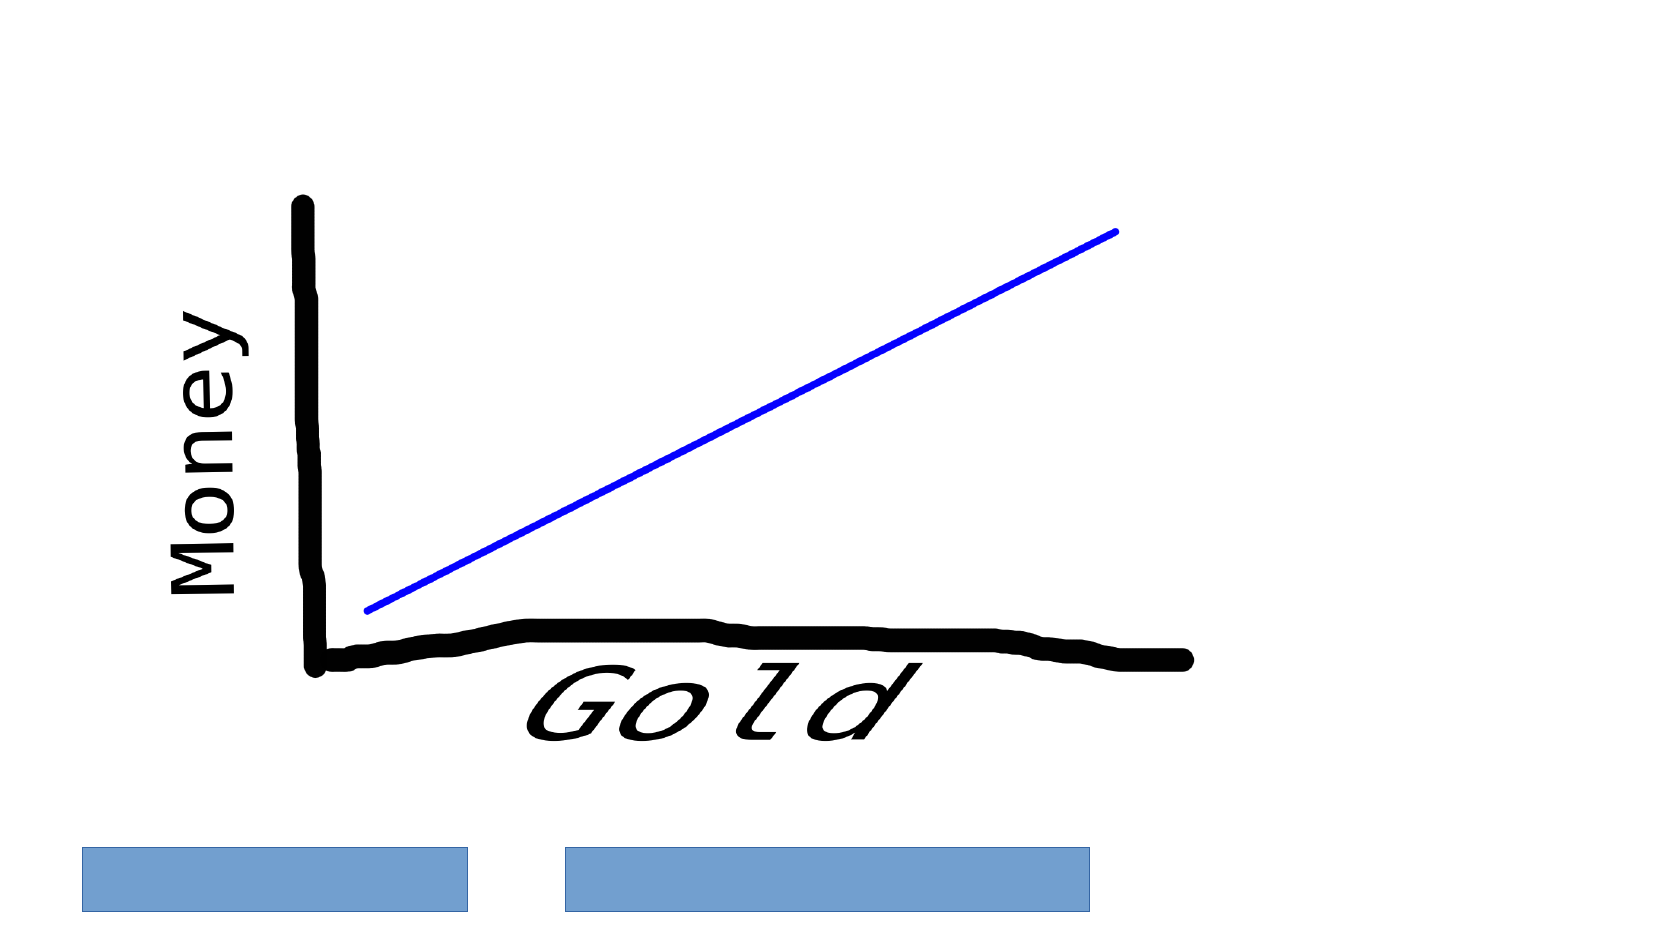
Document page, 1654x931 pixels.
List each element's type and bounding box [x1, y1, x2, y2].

picture [146, 104, 1321, 766]
